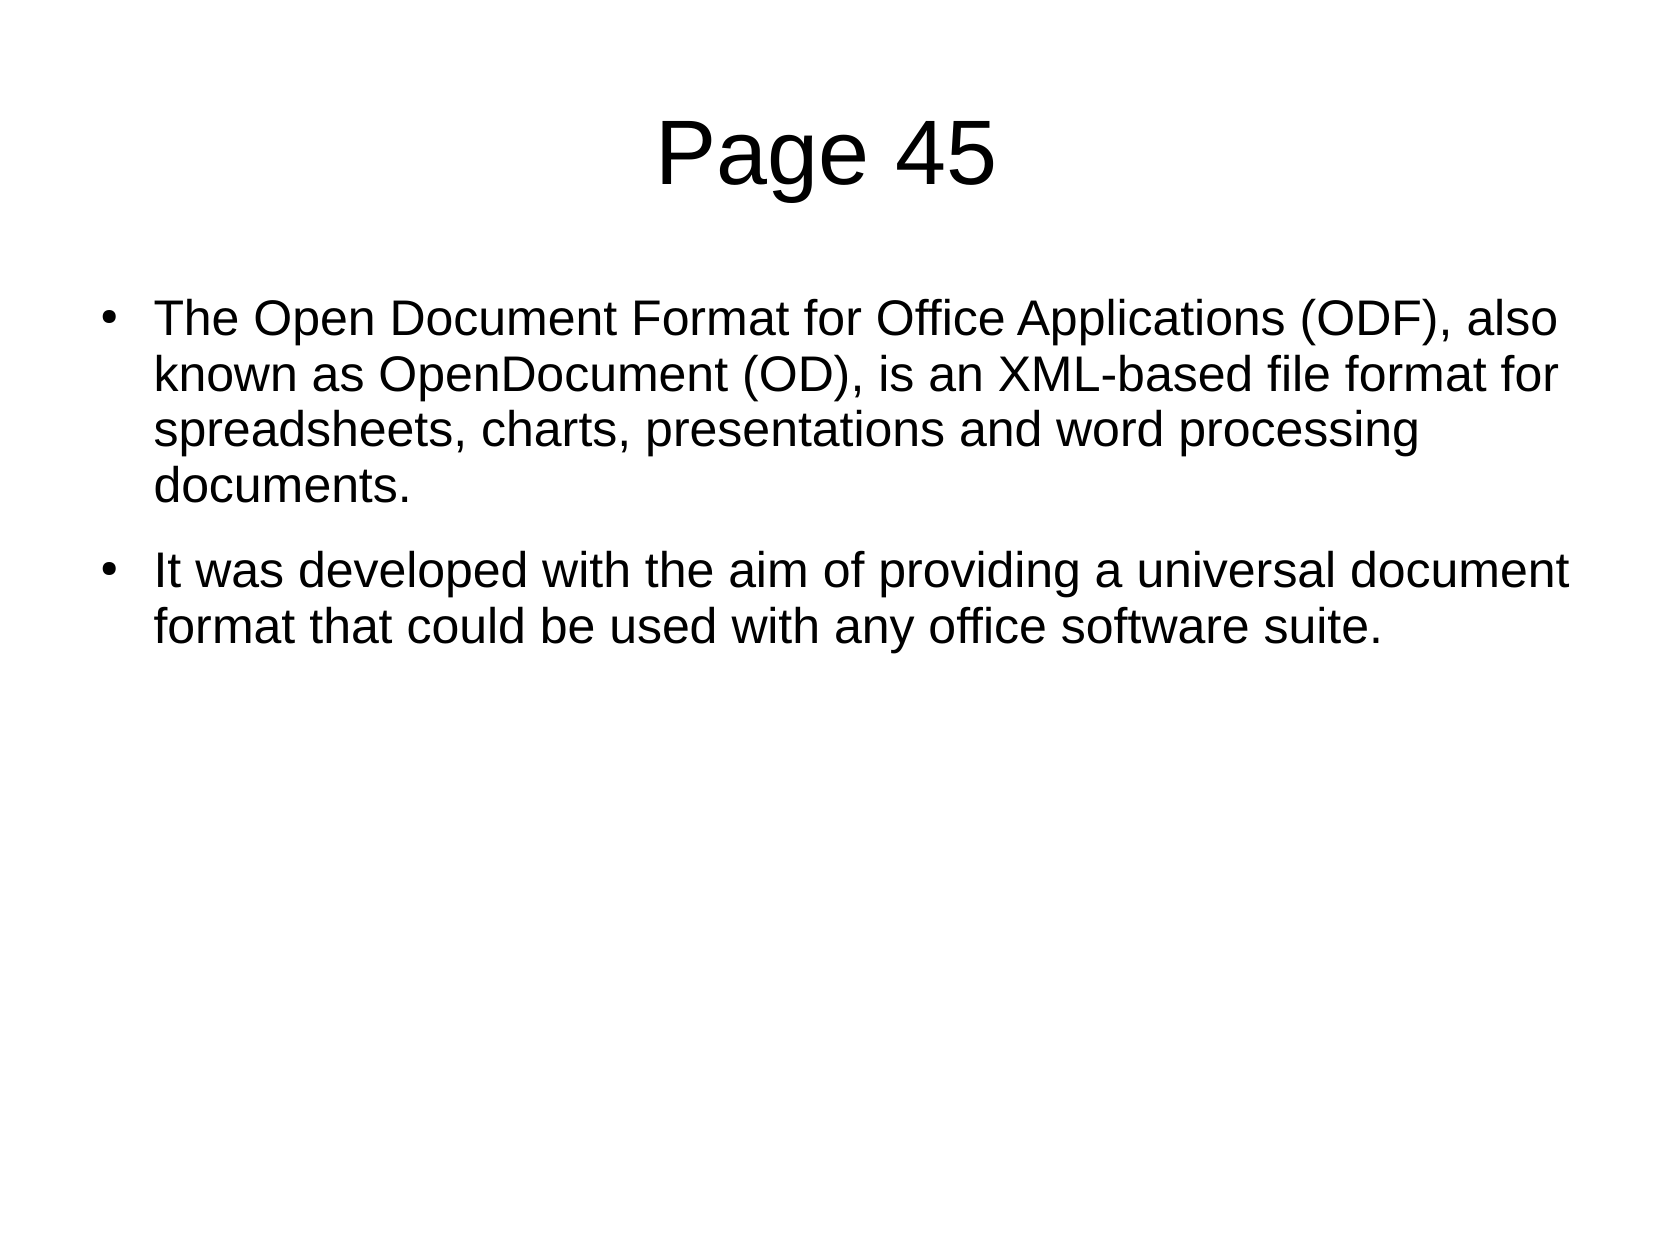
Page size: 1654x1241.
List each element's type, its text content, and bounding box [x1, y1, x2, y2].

list The Open Document Format for Office Applications (ODF), also known as OpenDocument (OD), is an XML-based file format for spreadsheets, charts, presentations and word processing documents. It was developed with the aim of providing a universal document format that could be used with any office software suite. [82, 290, 1571, 1109]
title Page 45 [82, 49, 1571, 257]
